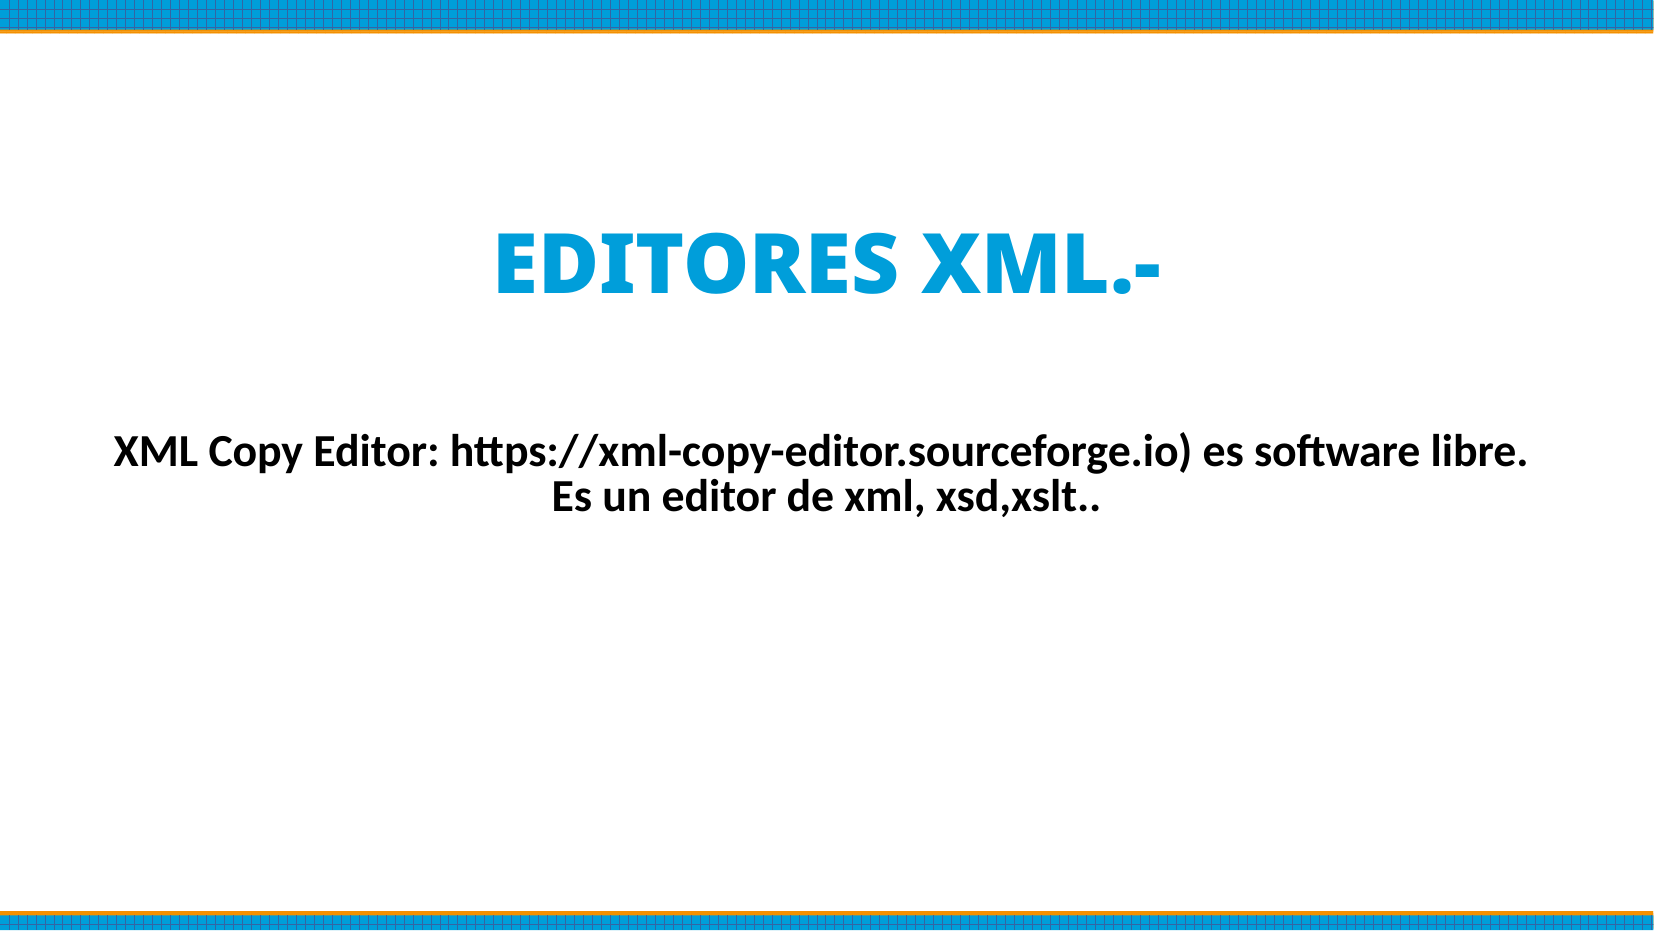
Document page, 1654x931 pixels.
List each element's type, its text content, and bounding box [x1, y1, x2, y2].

subtitle EDITORES XML.- XML Copy Editor: https://xml-copy-editor.sourceforge.io) es software libre. Es un editor de xml, xsd,xslt.. [88, 44, 1565, 798]
